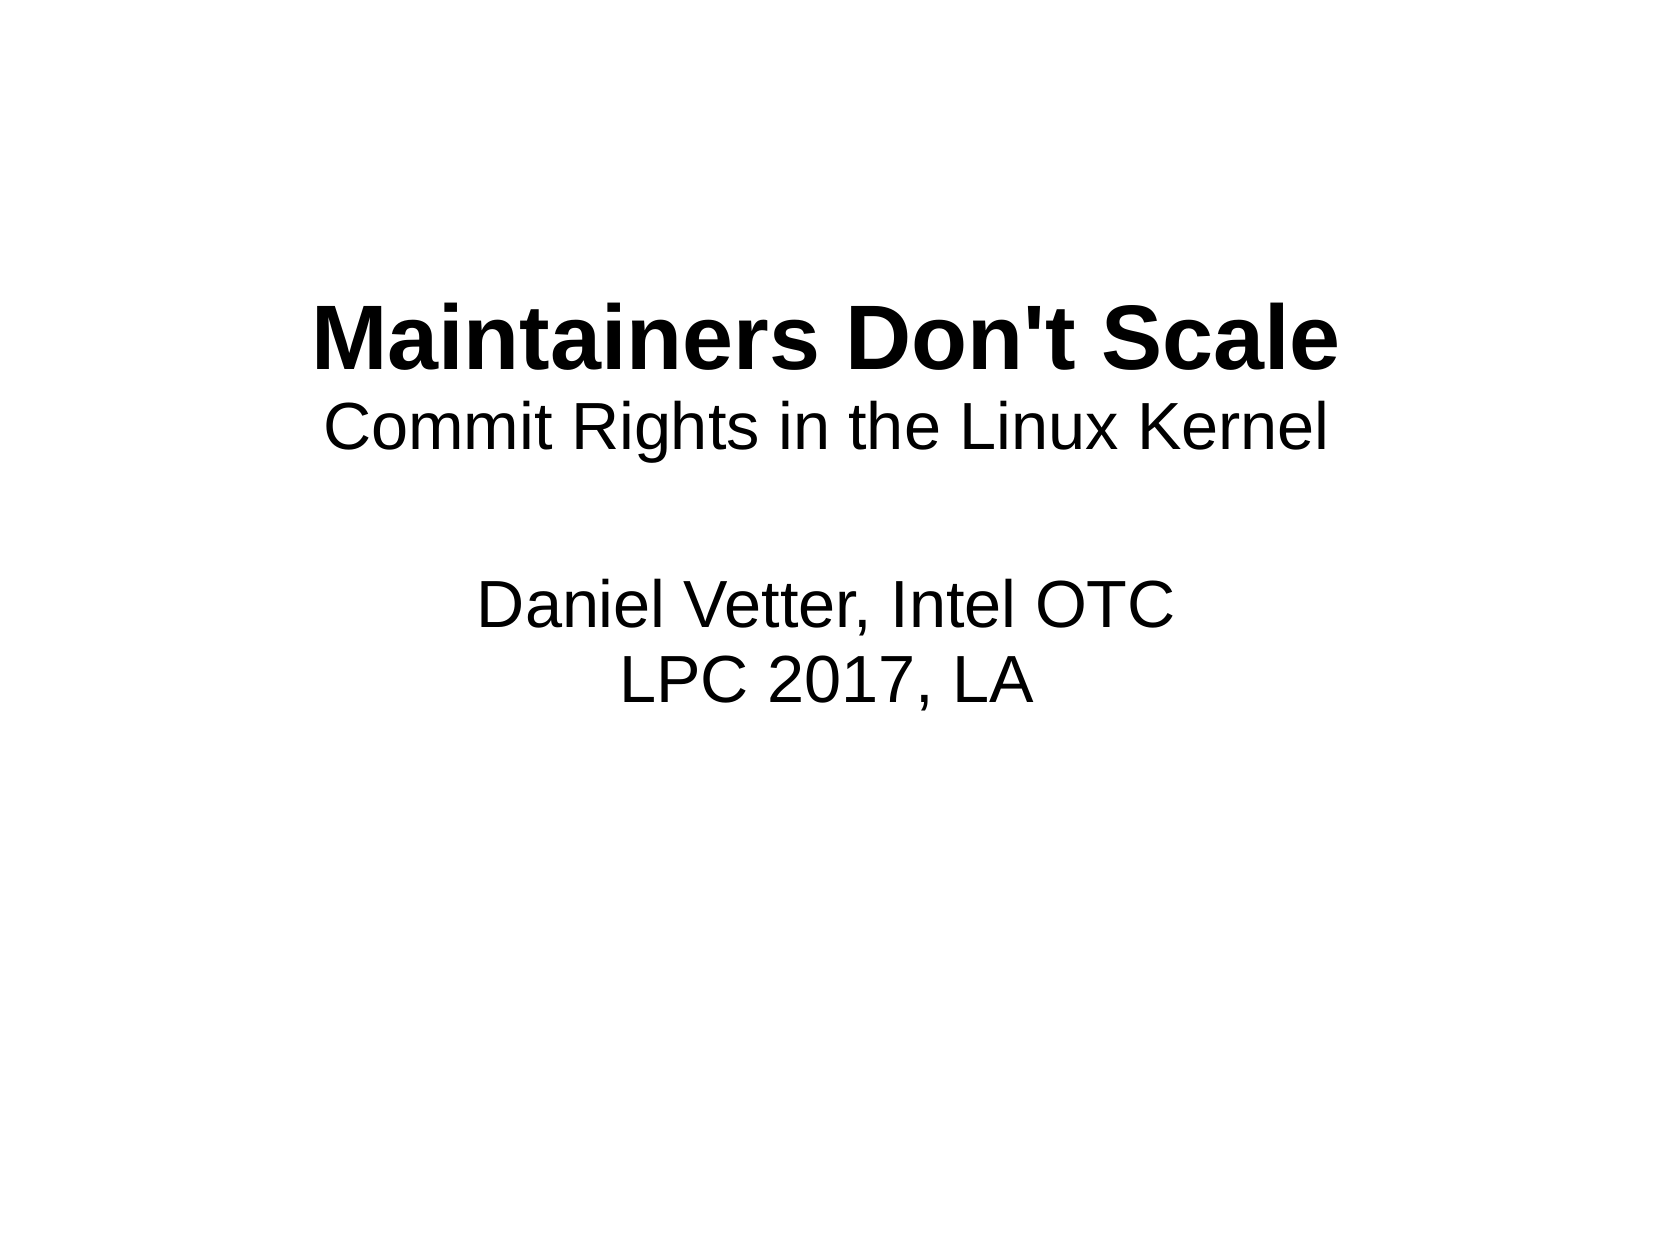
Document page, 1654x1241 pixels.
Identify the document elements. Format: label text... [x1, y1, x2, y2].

subtitle Daniel Vetter, Intel OTC LPC 2017, LA [82, 516, 1571, 768]
title Maintainers Don't Scale Commit Rights in the Linux Kernel [82, 271, 1571, 479]
